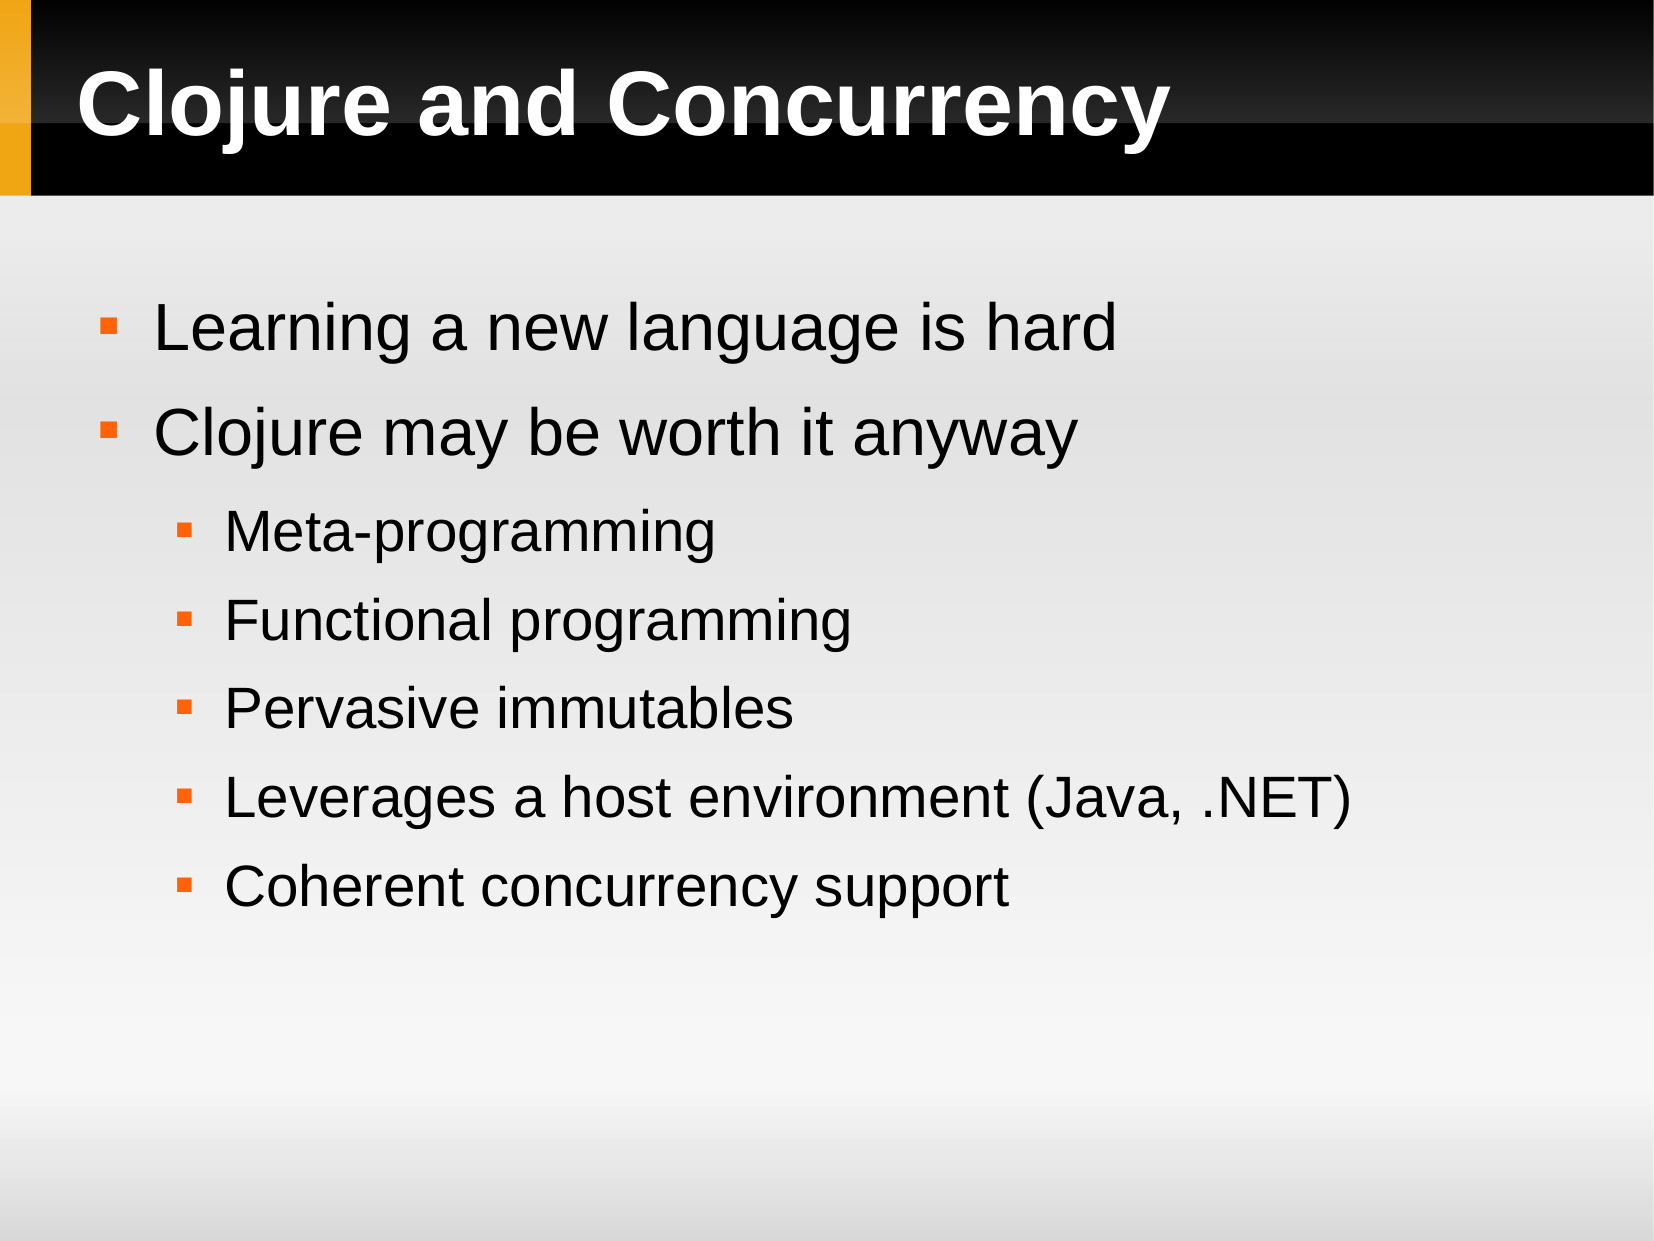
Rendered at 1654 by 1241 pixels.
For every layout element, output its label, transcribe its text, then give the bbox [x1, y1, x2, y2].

list Learning a new language is hard Clojure may be worth it anyway Meta-programming Functional programming Pervasive immutables Leverages a host environment (Java, .NET) Coherent concurrency support [82, 290, 1571, 1109]
picture [0, 0, 1654, 1241]
title Clojure and Concurrency [76, 0, 1565, 208]
